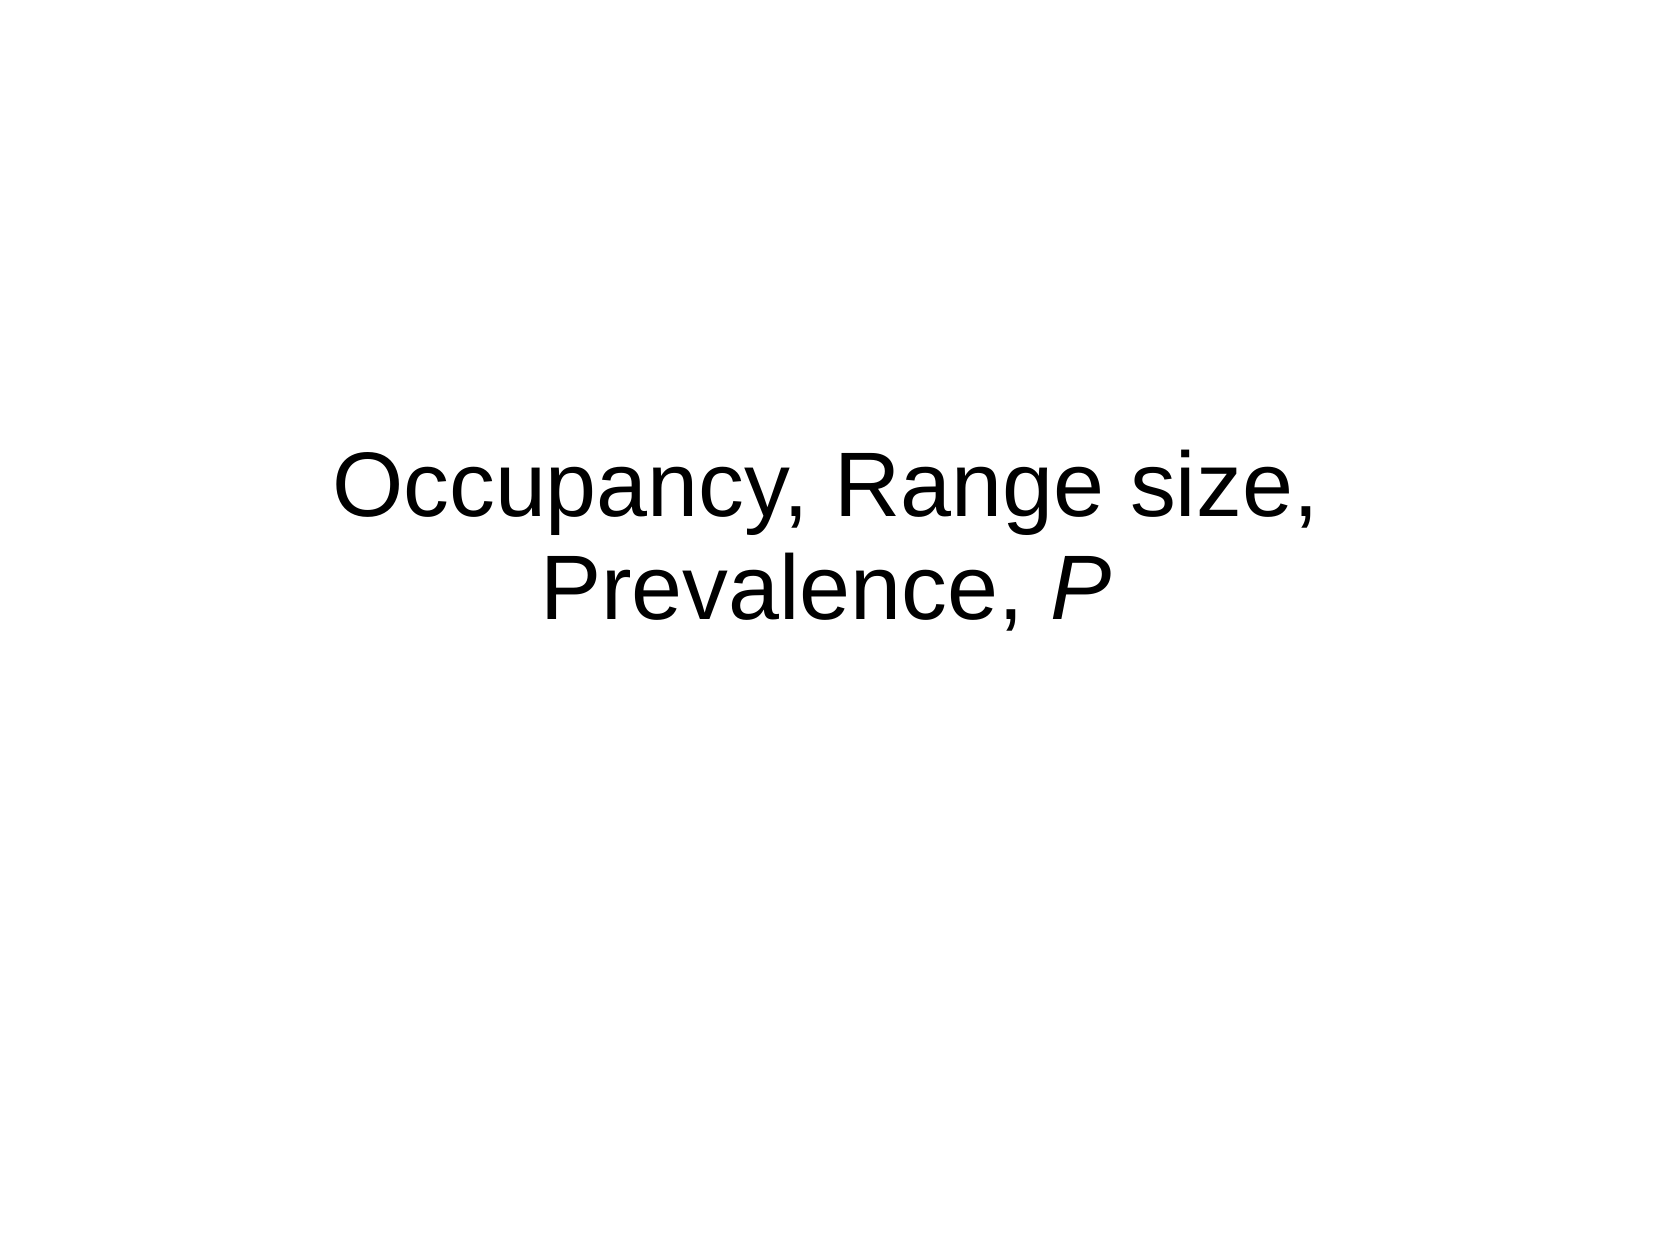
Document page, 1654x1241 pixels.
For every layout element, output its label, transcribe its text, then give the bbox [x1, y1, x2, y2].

text_box Occupancy, Range size, Prevalence, P [193, 433, 1459, 640]
